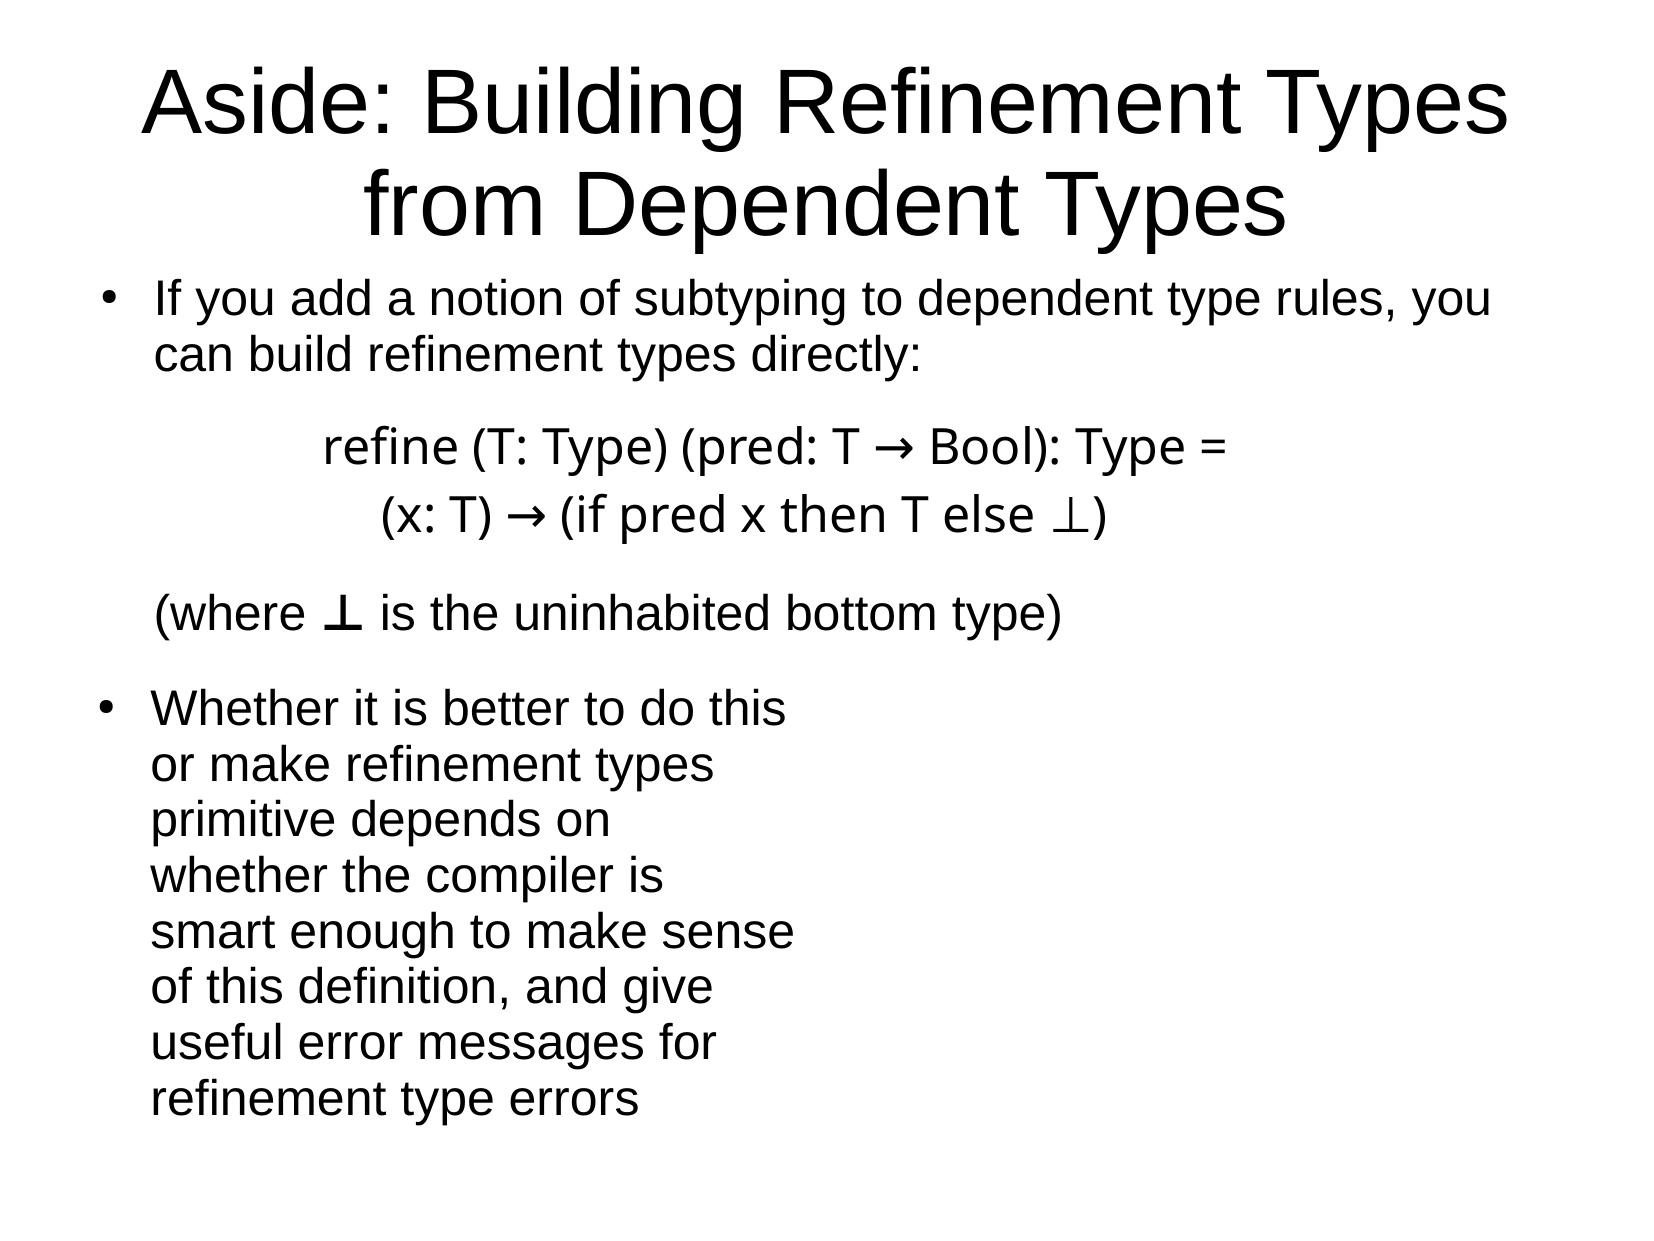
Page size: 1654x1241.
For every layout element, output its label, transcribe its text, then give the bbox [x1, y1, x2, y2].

list If you add a notion of subtyping to dependent type rules, you can build refinement types directly: refine (T: Type) (pred: T → Bool): Type = (x: T) → (if pred x then T else ⊥) (where ⊥ is the uninhabited bottom type) [82, 270, 1572, 646]
list Whether it is better to do this or make refinement types primitive depends on whether the compiler is smart enough to make sense of this definition, and give useful error messages for refinement type errors [79, 680, 797, 1144]
title Aside: Building Refinement Types from Dependent Types [82, 49, 1571, 257]
